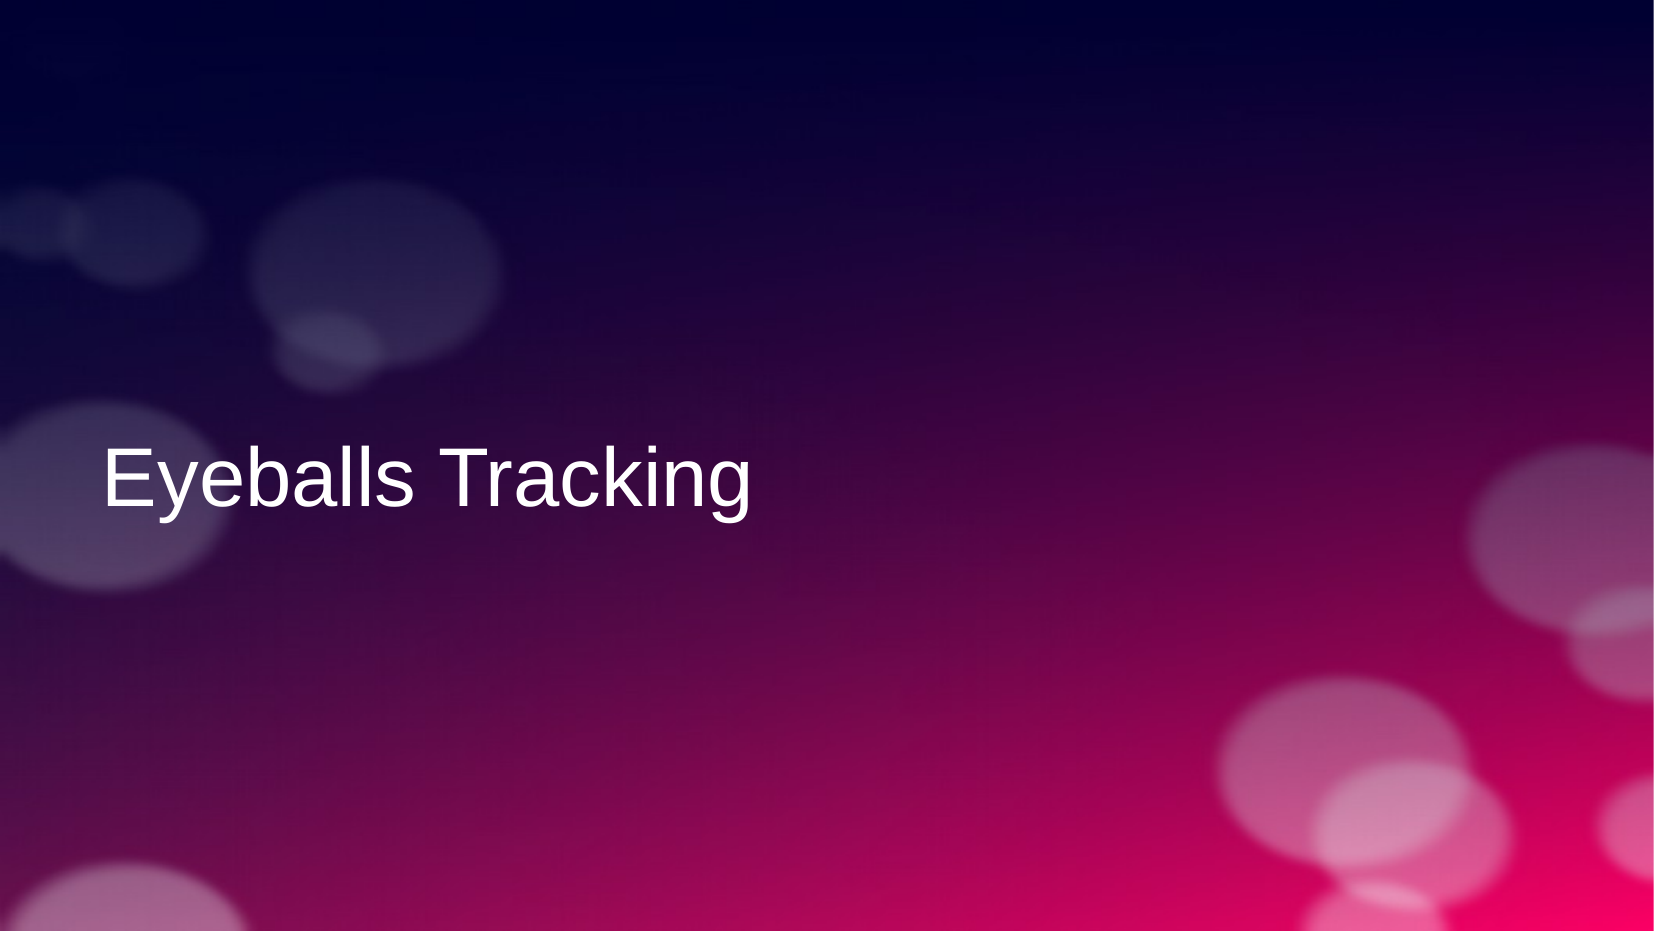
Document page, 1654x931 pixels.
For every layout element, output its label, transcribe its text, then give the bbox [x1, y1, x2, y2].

title Eyeballs Tracking [101, 399, 1591, 556]
picture [0, 0, 1654, 931]
